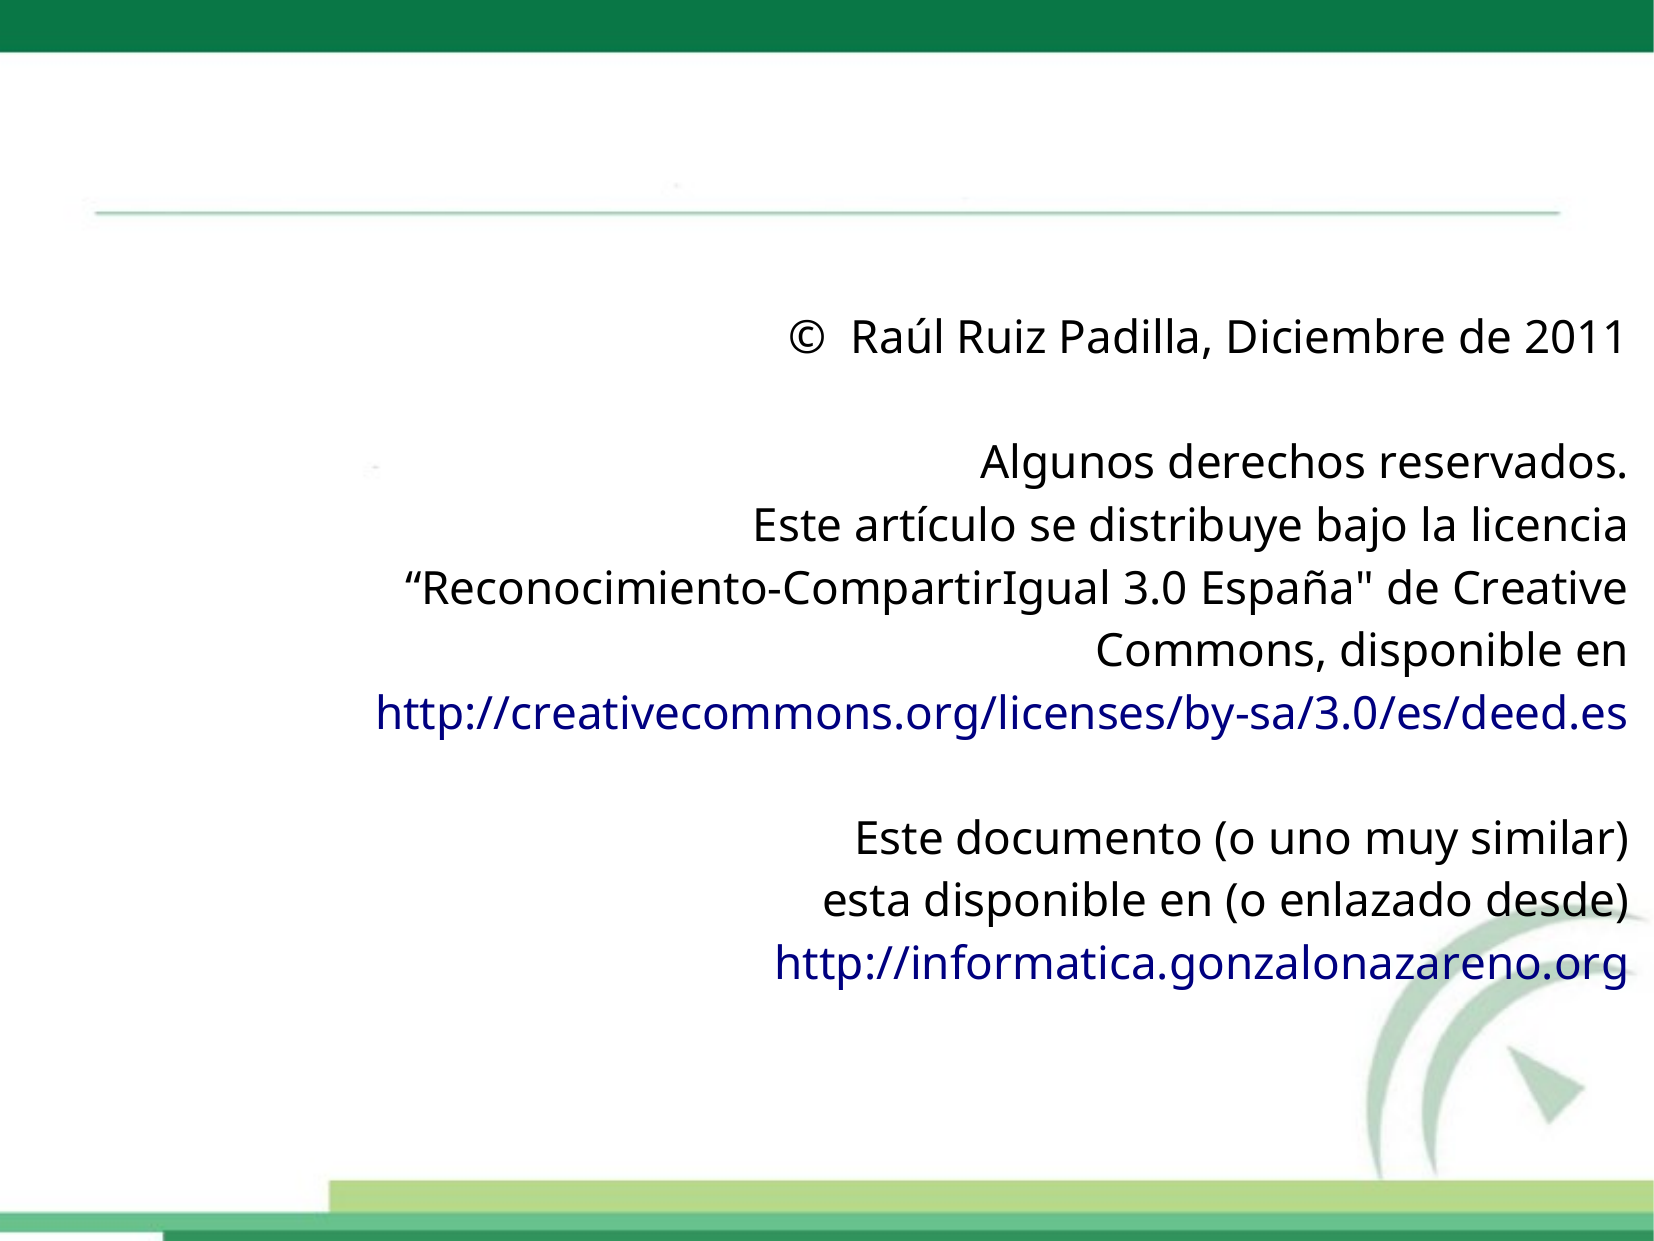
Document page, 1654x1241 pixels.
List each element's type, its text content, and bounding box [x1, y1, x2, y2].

title [88, 58, 1577, 266]
picture [0, 0, 1654, 1241]
text_box © Raúl Ruiz Padilla, Diciembre de 2011 Algunos derechos reservados. Este artículo se distribuye bajo la licencia “Reconocimiento-CompartirIgual 3.0 España" de Creative Commons, disponible en http://creativecommons.org/licenses/by-sa/3.0/es/deed.es Este documento (o uno muy similar) esta disponible en (o enlazado desde) http://informatica.gonzalonazareno.org [227, 235, 1645, 1156]
